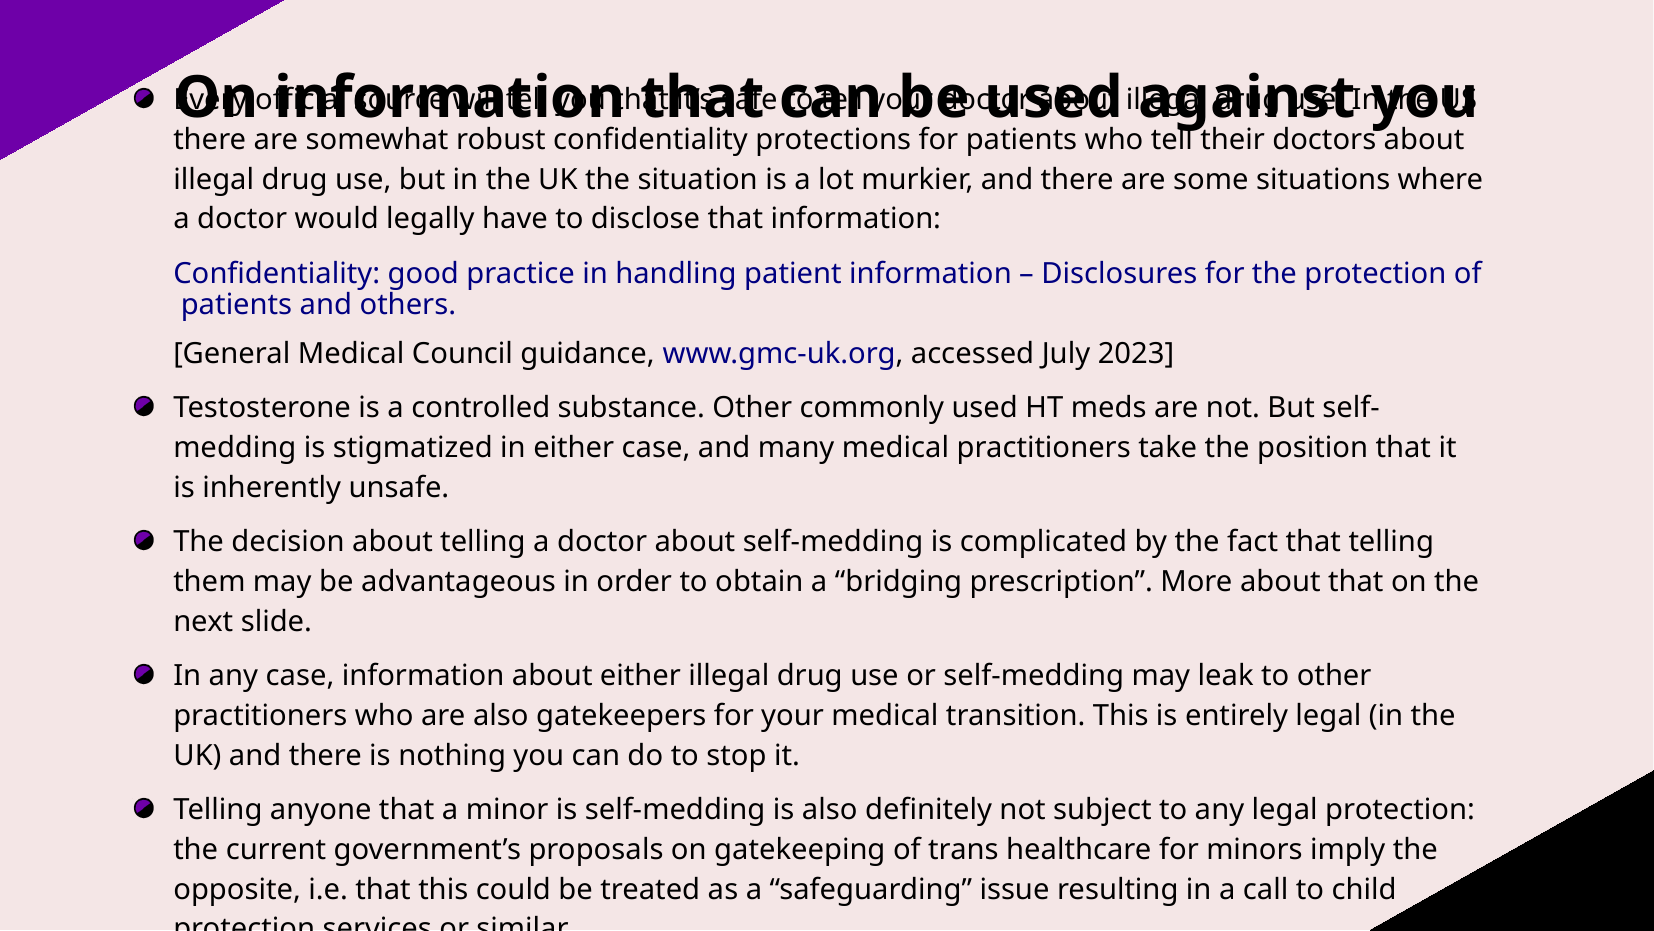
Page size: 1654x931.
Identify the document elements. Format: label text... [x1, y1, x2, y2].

subtitle Every official source will tell you that it’s safe to tell your doctor about illegal drug use. In the US there are somewhat robust confidentiality protections for patients who tell their doctors about illegal drug use, but in the UK the situation is a lot murkier, and there are some situations where a doctor would legally have to disclose that information: Confidentiality: good practice in handling patient information – Disclosures for the protection of patients and others. [General Medical Council guidance, www.gmc-uk.org, accessed July 2023] Testosterone is a controlled substance. Other commonly used HT meds are not. But self-medding is stigmatized in either case, and many medical practitioners take the position that it is inherently unsafe. The decision about telling a doctor about self-medding is complicated by the fact that telling them may be advantageous in order to obtain a “bridging prescription”. More about that on the next slide. In any case, information about either illegal drug use or self-medding may leak to other practitioners who are also gatekeepers for your medical transition. This is entirely legal (in the UK) and there is nothing you can do to stop it. Telling anyone that a minor is self-medding is also definitely not subject to any legal protection: the current government’s proposals on gatekeeping of trans healthcare for minors imply the opposite, i.e. that this could be treated as a “safeguarding” issue resulting in a call to child protection services or similar. [132, 140, 1487, 854]
text_box [1370, 770, 1654, 931]
picture [132, 86, 155, 110]
title On information that can be used against you [82, 35, 1571, 154]
text_box [0, 0, 284, 160]
